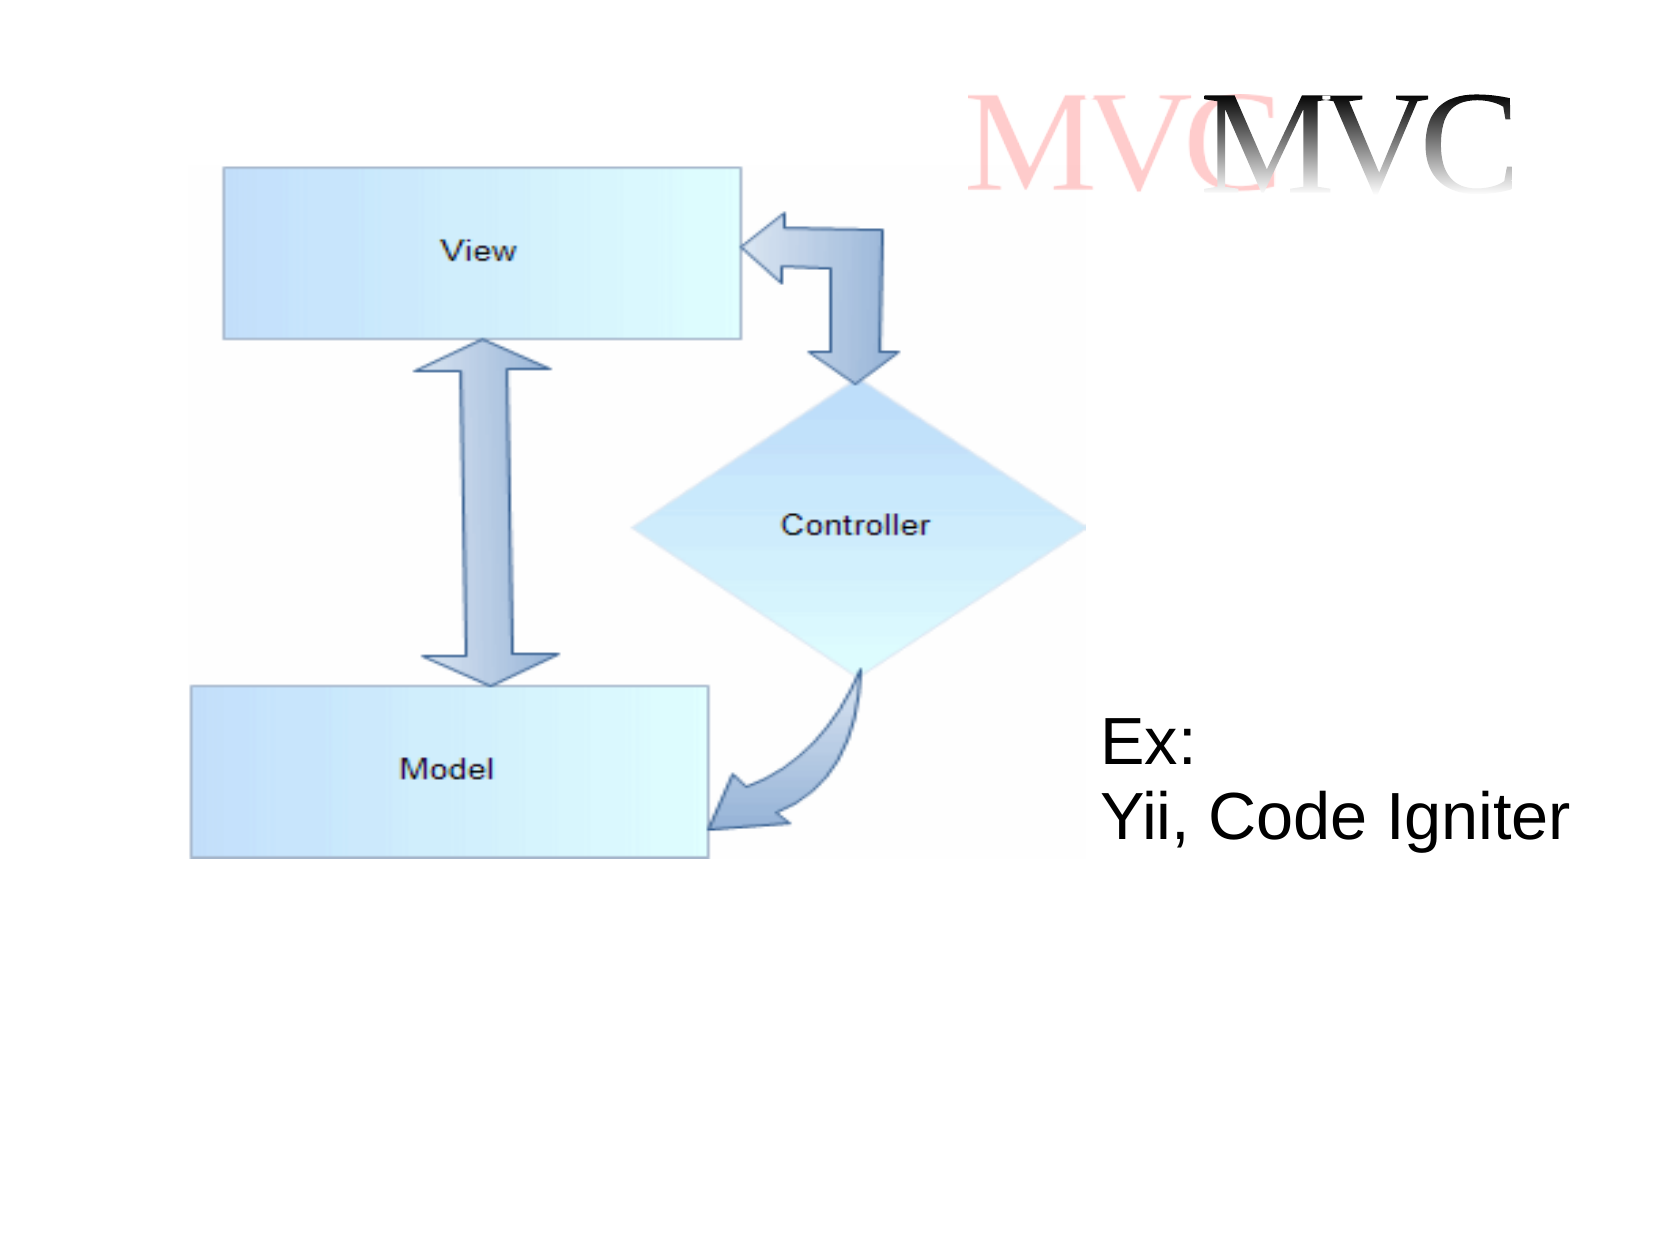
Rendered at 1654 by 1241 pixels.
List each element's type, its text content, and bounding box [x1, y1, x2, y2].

text_box MVC [1204, 95, 1429, 195]
text_box Ex: Yii, Code Igniter [1085, 696, 1607, 862]
text_box MVC [1425, 94, 1512, 194]
picture [188, 165, 1086, 859]
